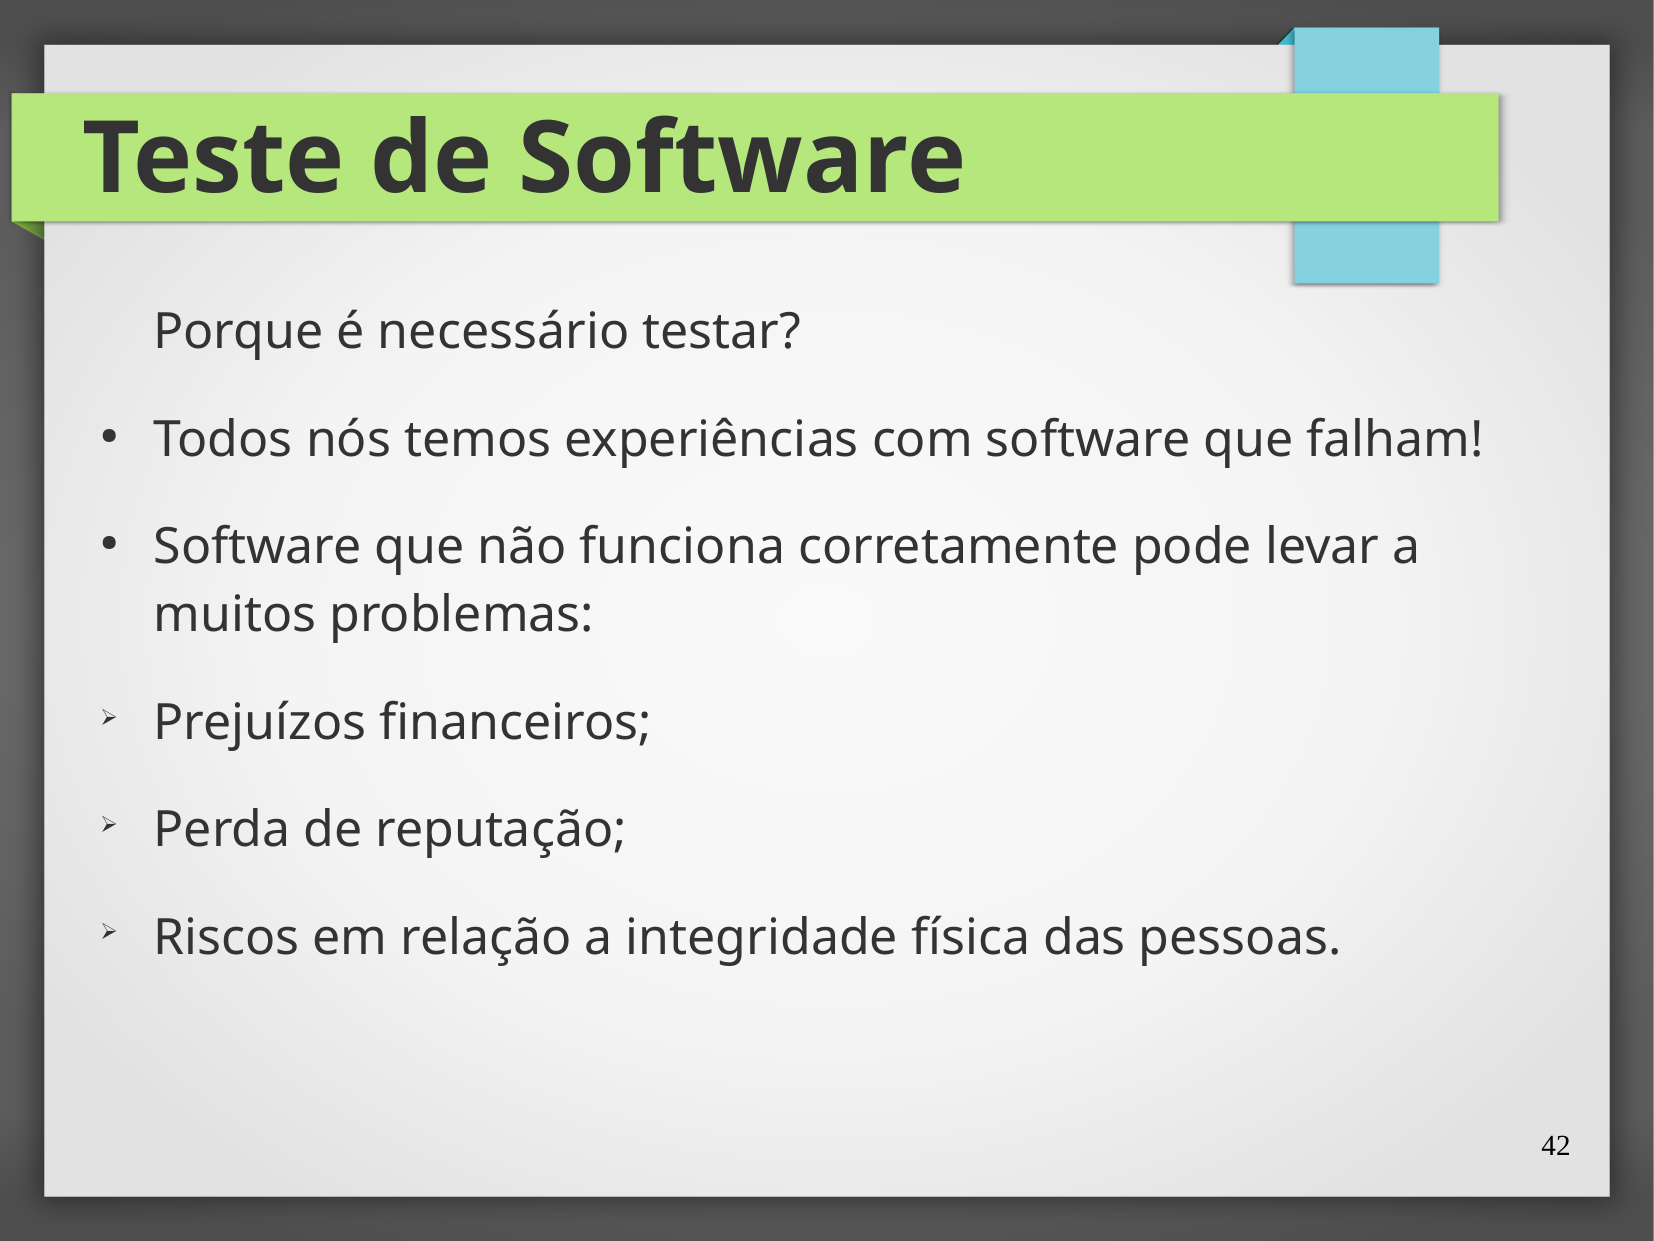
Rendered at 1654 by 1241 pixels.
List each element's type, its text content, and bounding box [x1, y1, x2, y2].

list Porque é necessário testar? Todos nós temos experiências com software que falham! Software que não funciona corretamente pode levar a muitos problemas: Prejuízos financeiros; Perda de reputação; Riscos em relação a integridade física das pessoas. [82, 295, 1571, 1015]
title Teste de Software [82, 37, 1264, 270]
picture [0, 0, 1654, 1241]
